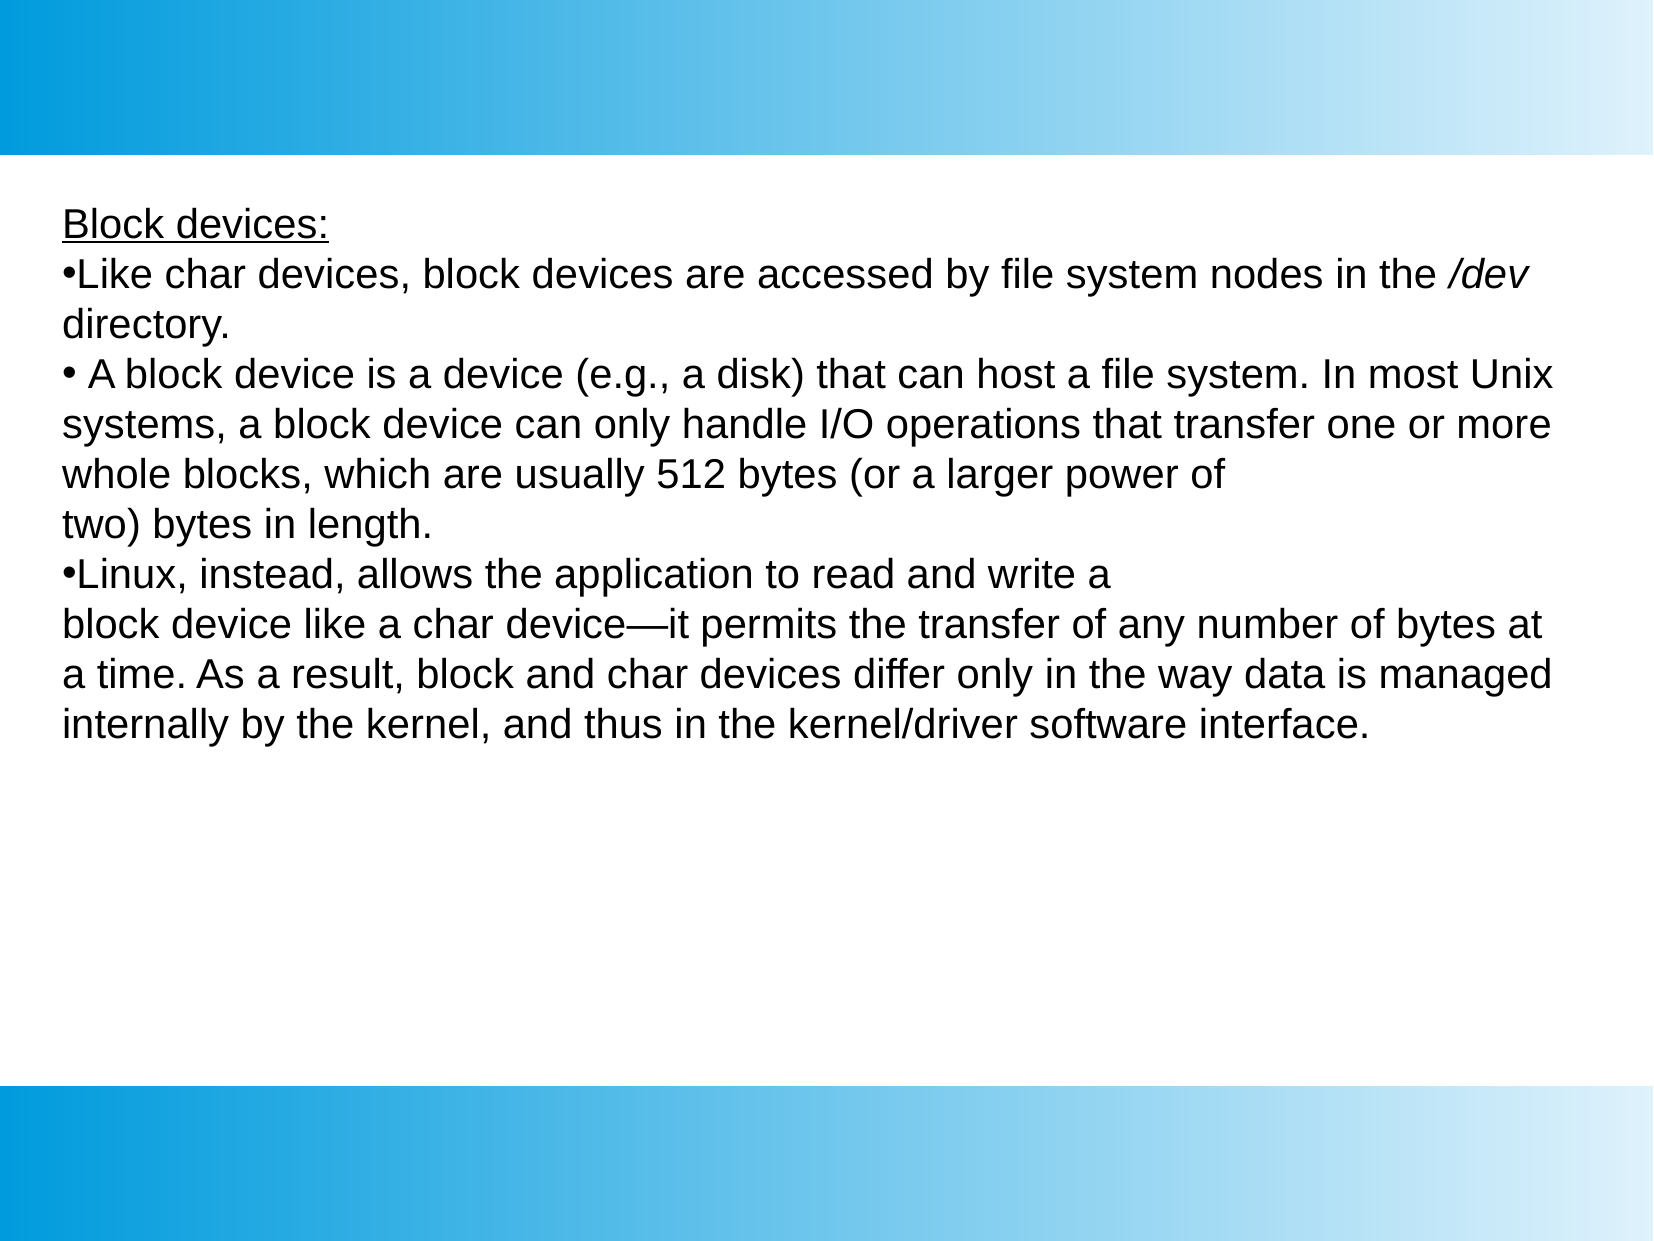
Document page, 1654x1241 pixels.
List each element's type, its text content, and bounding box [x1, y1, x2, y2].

text_box Block devices: Like char devices, block devices are accessed by file system nodes in the /dev directory. A block device is a device (e.g., a disk) that can host a file system. In most Unix systems, a block device can only handle I/O operations that transfer one or more whole blocks, which are usually 512 bytes (or a larger power of two) bytes in length. Linux, instead, allows the application to read and write a block device like a char device—it permits the transfer of any number of bytes at a time. As a result, block and char devices differ only in the way data is managed internally by the kernel, and thus in the kernel/driver software interface. [47, 188, 1571, 755]
